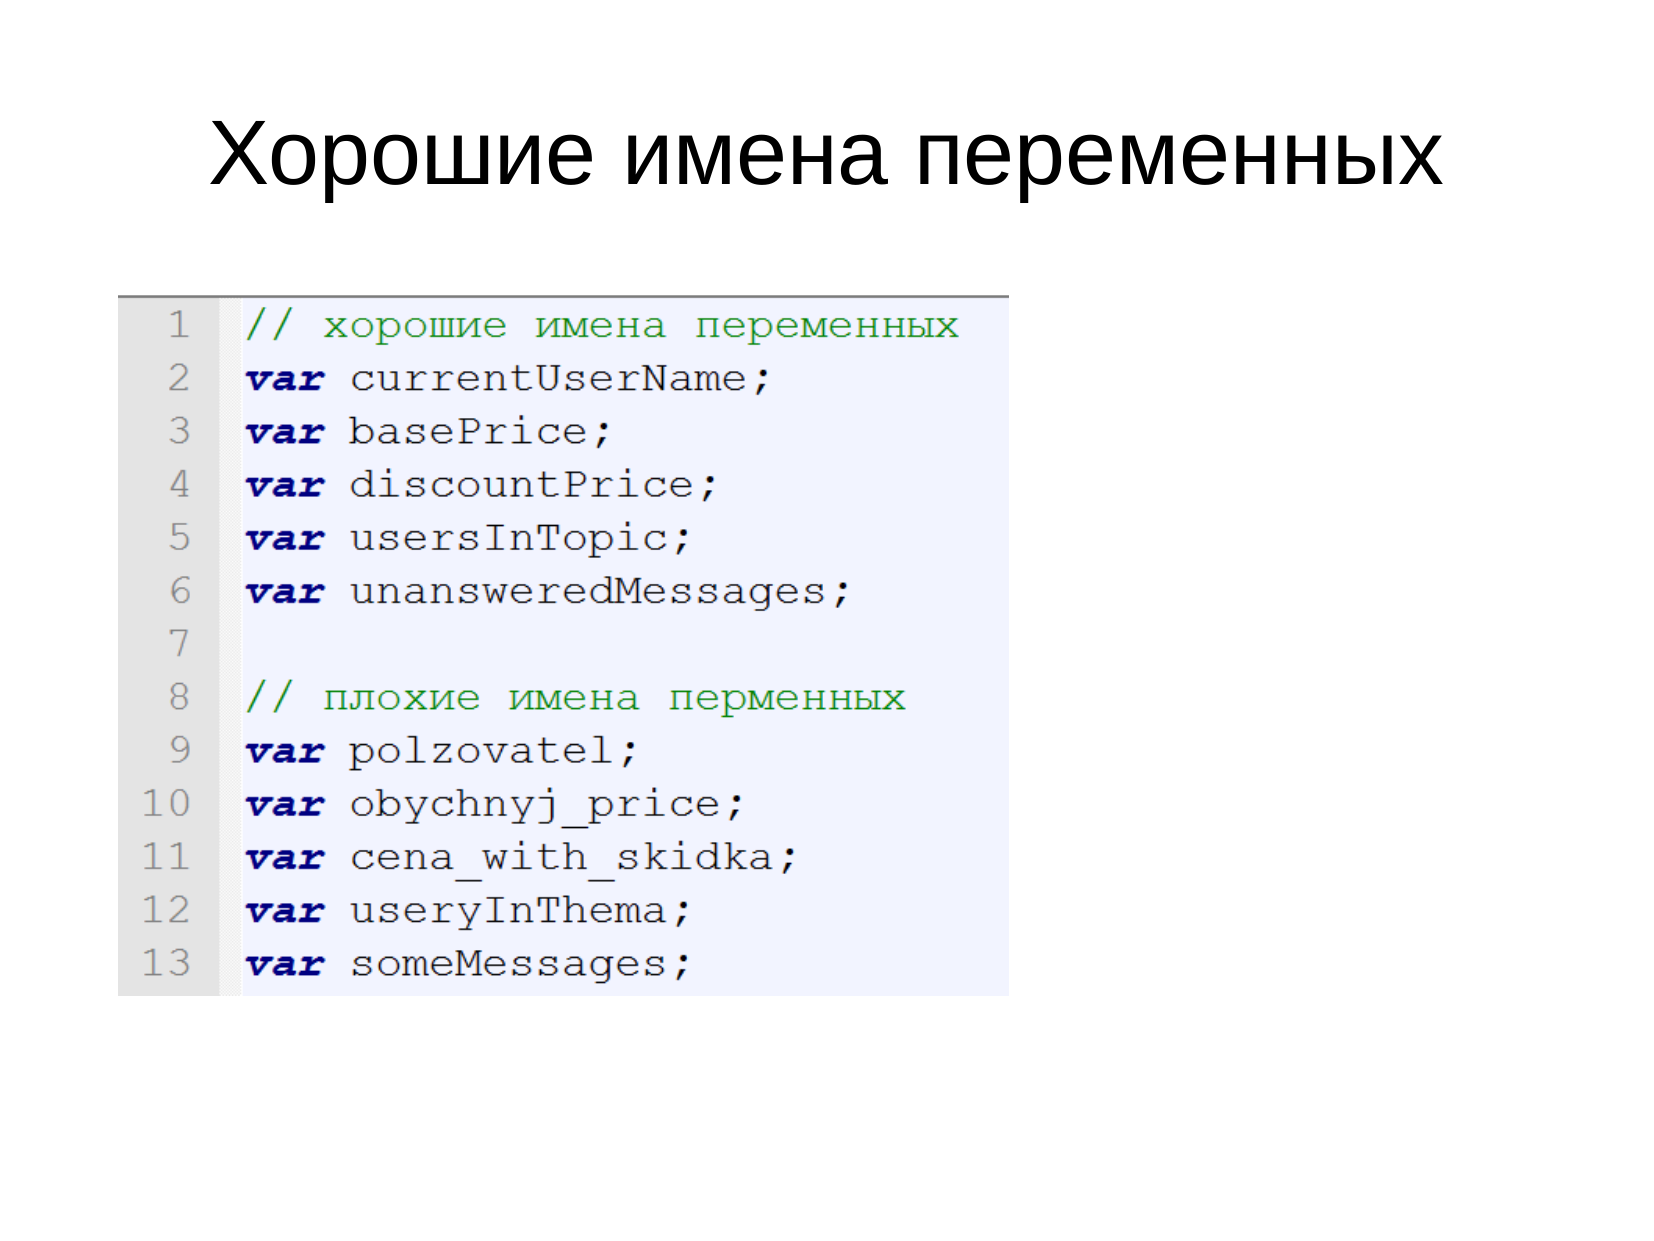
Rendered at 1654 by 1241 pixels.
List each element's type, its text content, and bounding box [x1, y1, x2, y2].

title Хорошие имена переменных [82, 49, 1571, 257]
picture [118, 295, 1009, 996]
